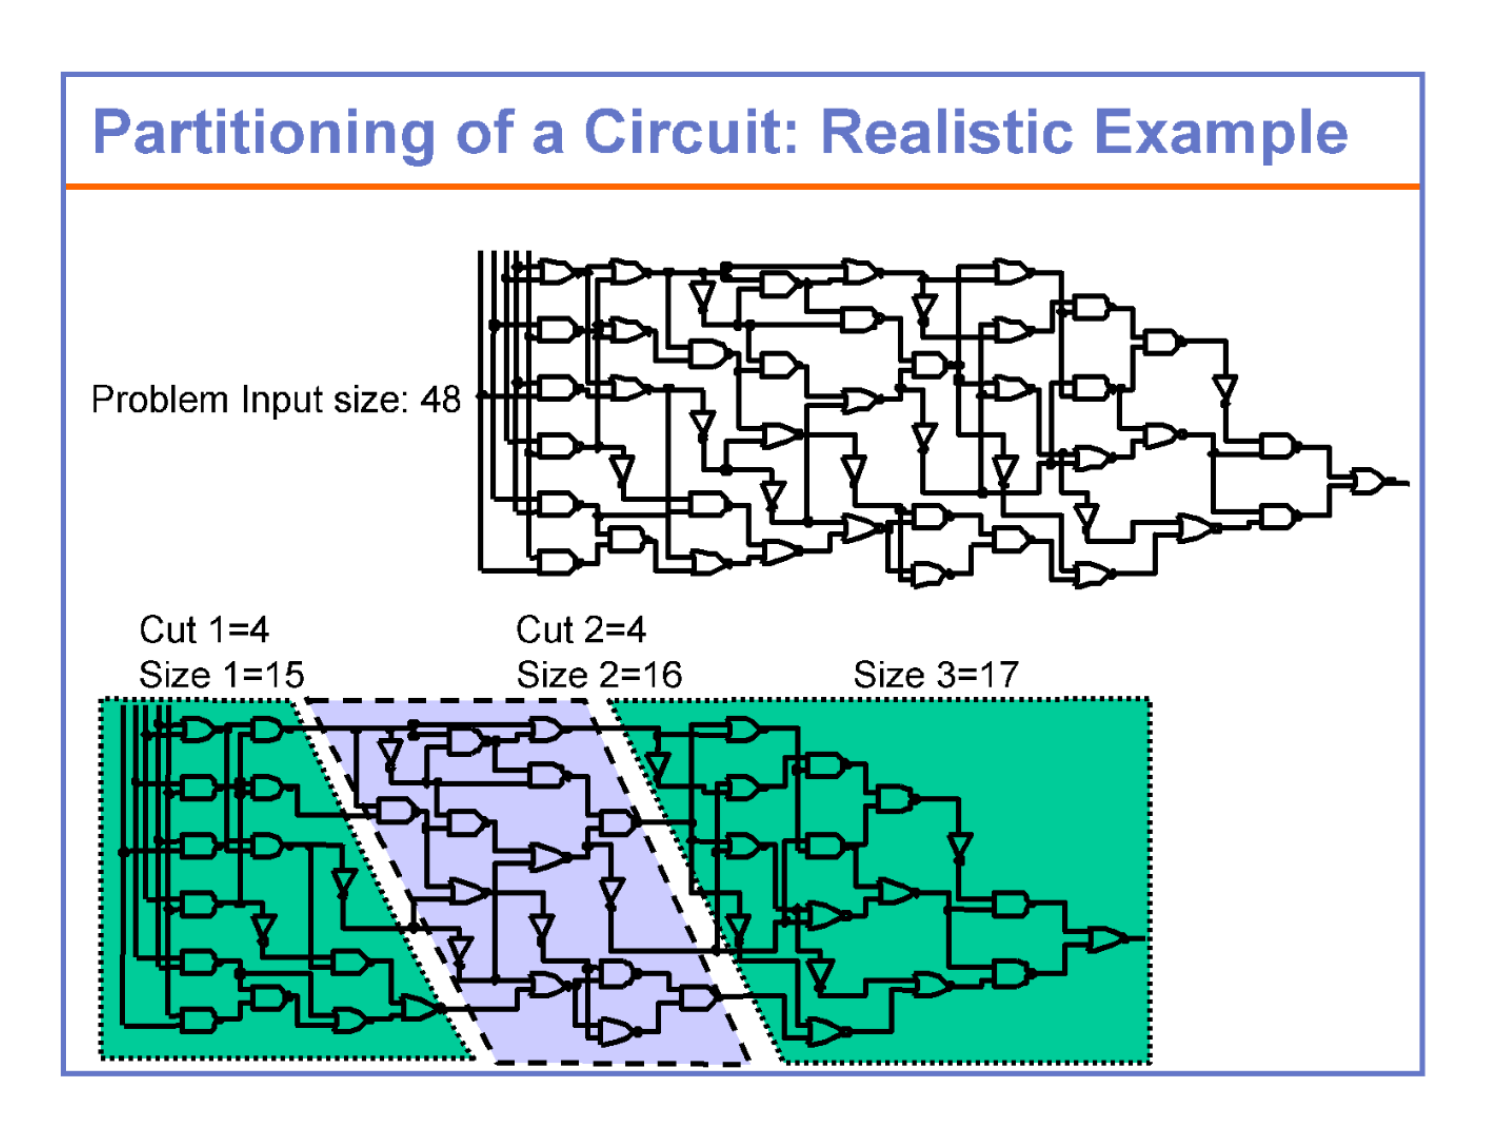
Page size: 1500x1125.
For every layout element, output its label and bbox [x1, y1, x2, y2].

picture [45, 38, 1455, 1087]
